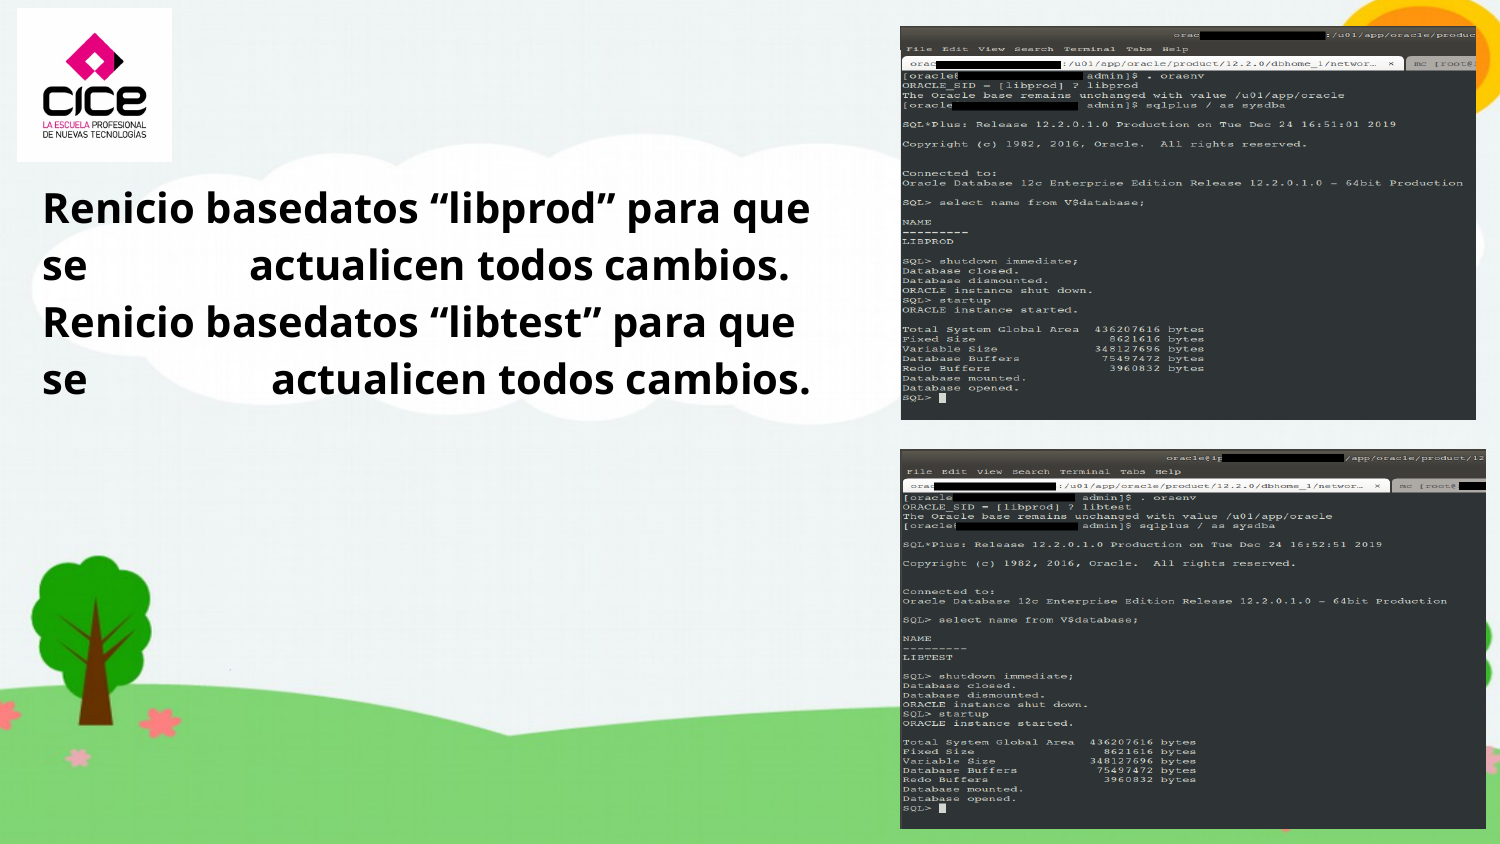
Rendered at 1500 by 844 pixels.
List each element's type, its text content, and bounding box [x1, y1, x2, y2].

title Renicio basedatos “libprod” para que se actualicen todos cambios. Renicio basedatos “libtest” para que se actualicen todos cambios. [42, 155, 841, 430]
picture [0, 0, 1500, 844]
